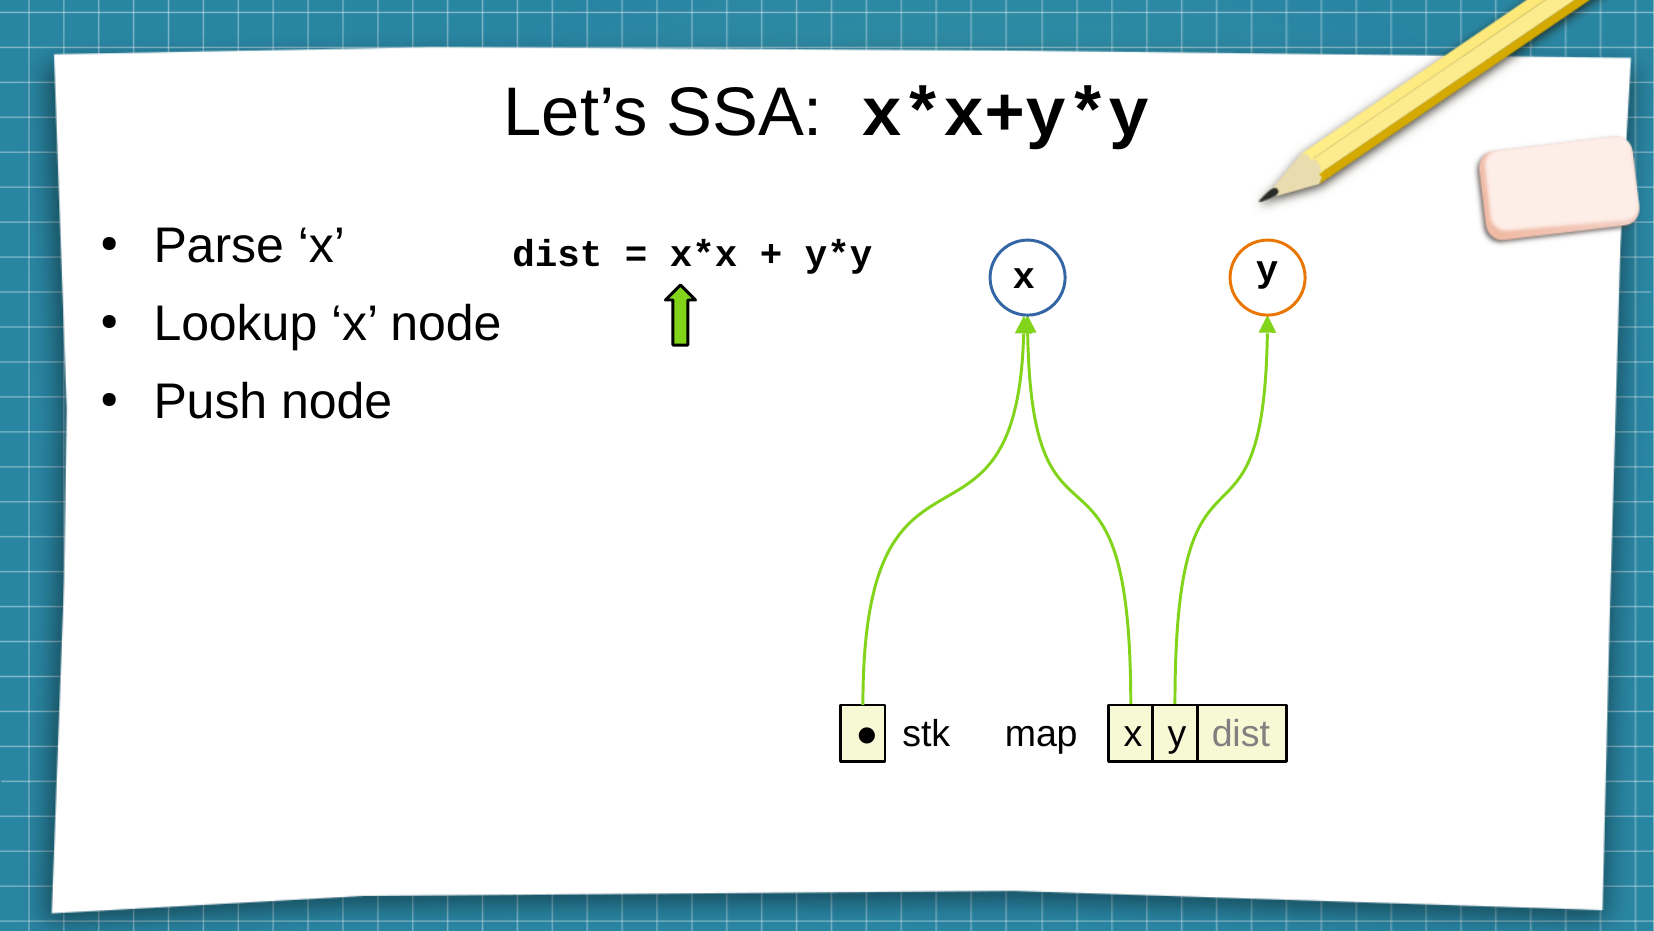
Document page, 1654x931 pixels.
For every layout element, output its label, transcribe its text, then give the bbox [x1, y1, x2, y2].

text_box [665, 285, 696, 346]
title Let’s SSA: x*x+y*y [82, 37, 1571, 193]
list Parse ‘x’ Lookup ‘x’ node Push node [82, 217, 571, 841]
text_box x [997, 249, 1051, 308]
text_box stk [887, 705, 976, 762]
text_box x [1111, 705, 1151, 762]
text_box y [1152, 705, 1196, 762]
text_box map [990, 705, 1111, 804]
text_box ● [840, 705, 886, 762]
picture [0, 0, 1654, 931]
text_box y [1241, 242, 1294, 301]
text_box dist [1197, 705, 1287, 762]
text_box dist = x*x + y*y [482, 228, 903, 286]
